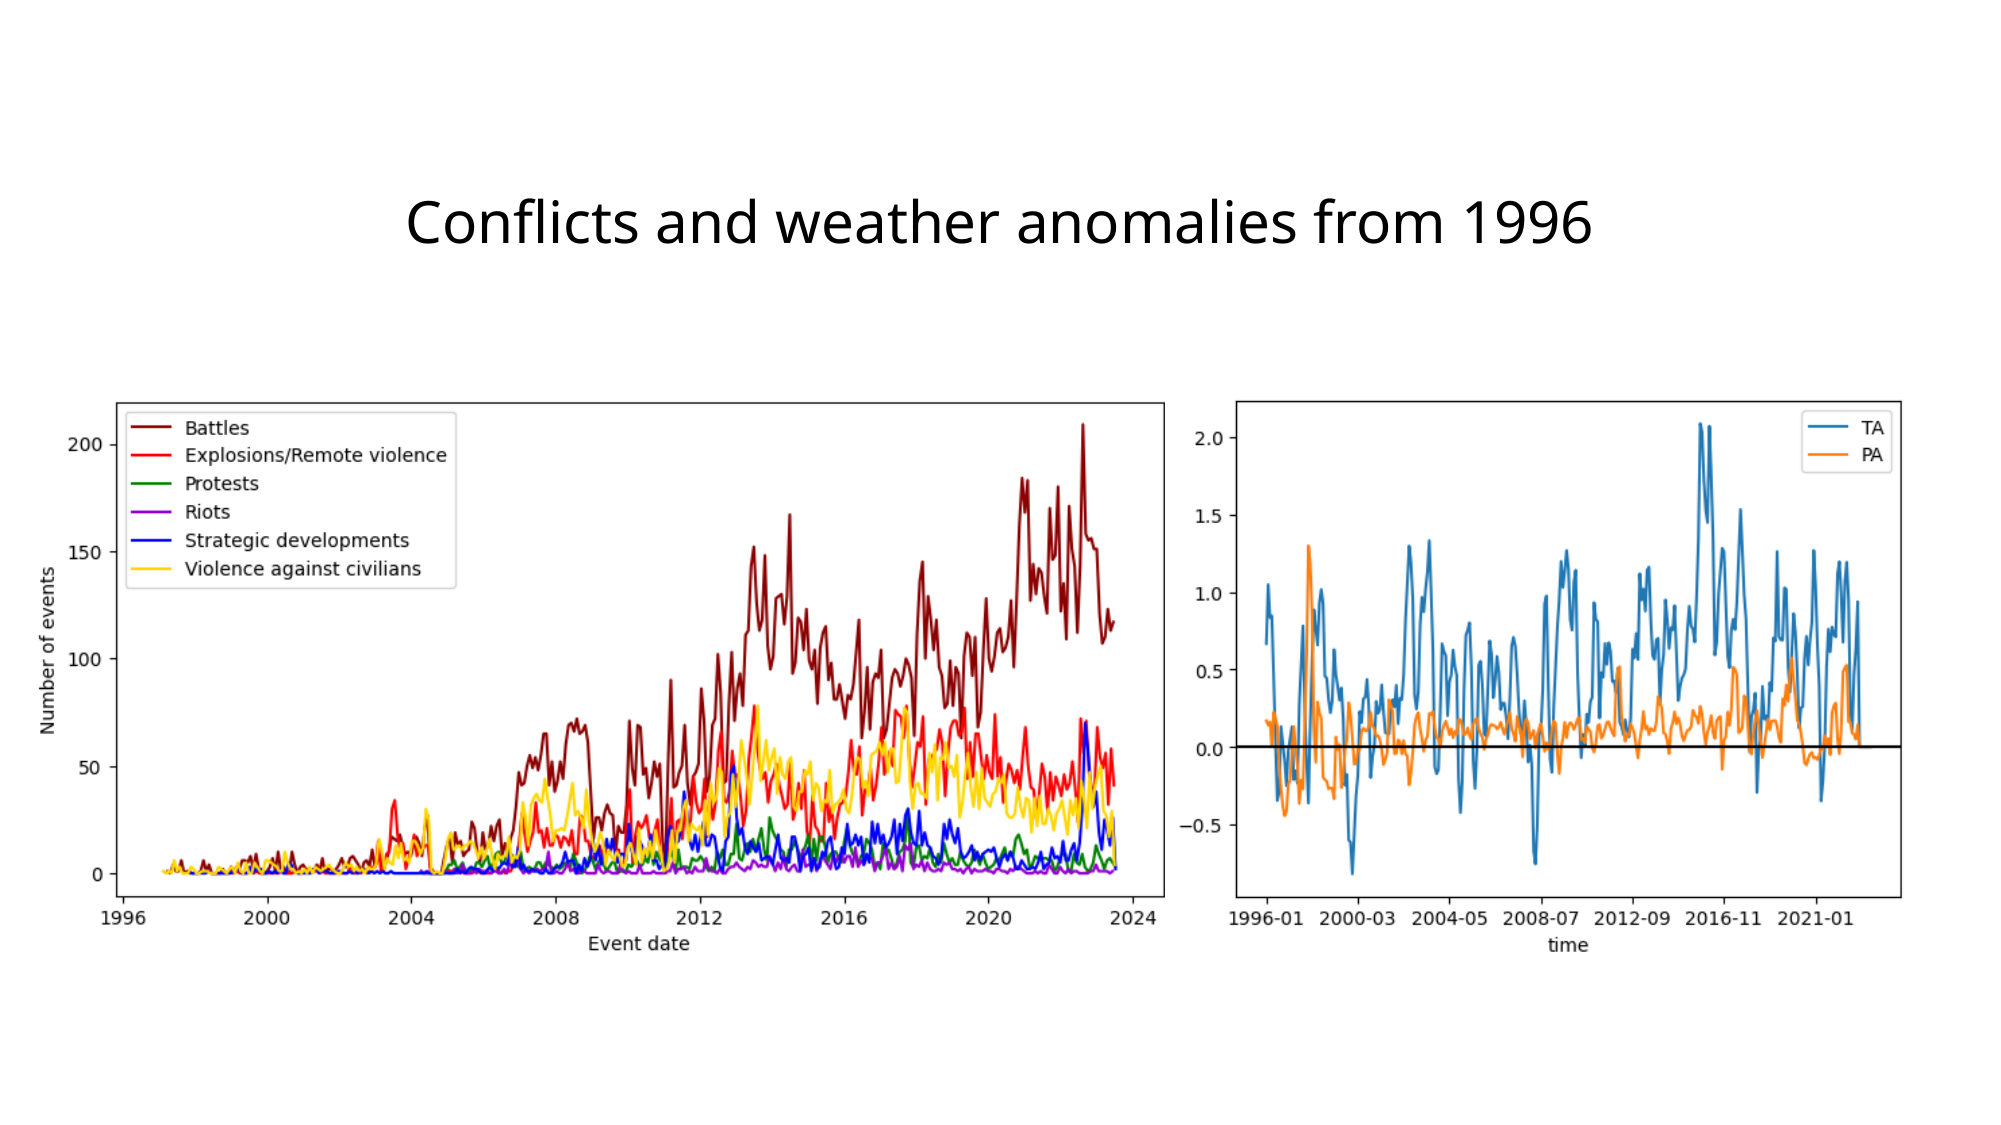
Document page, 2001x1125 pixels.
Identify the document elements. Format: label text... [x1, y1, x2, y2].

picture [27, 389, 1914, 968]
title Conflicts and weather anomalies from 1996 [137, 115, 1863, 333]
